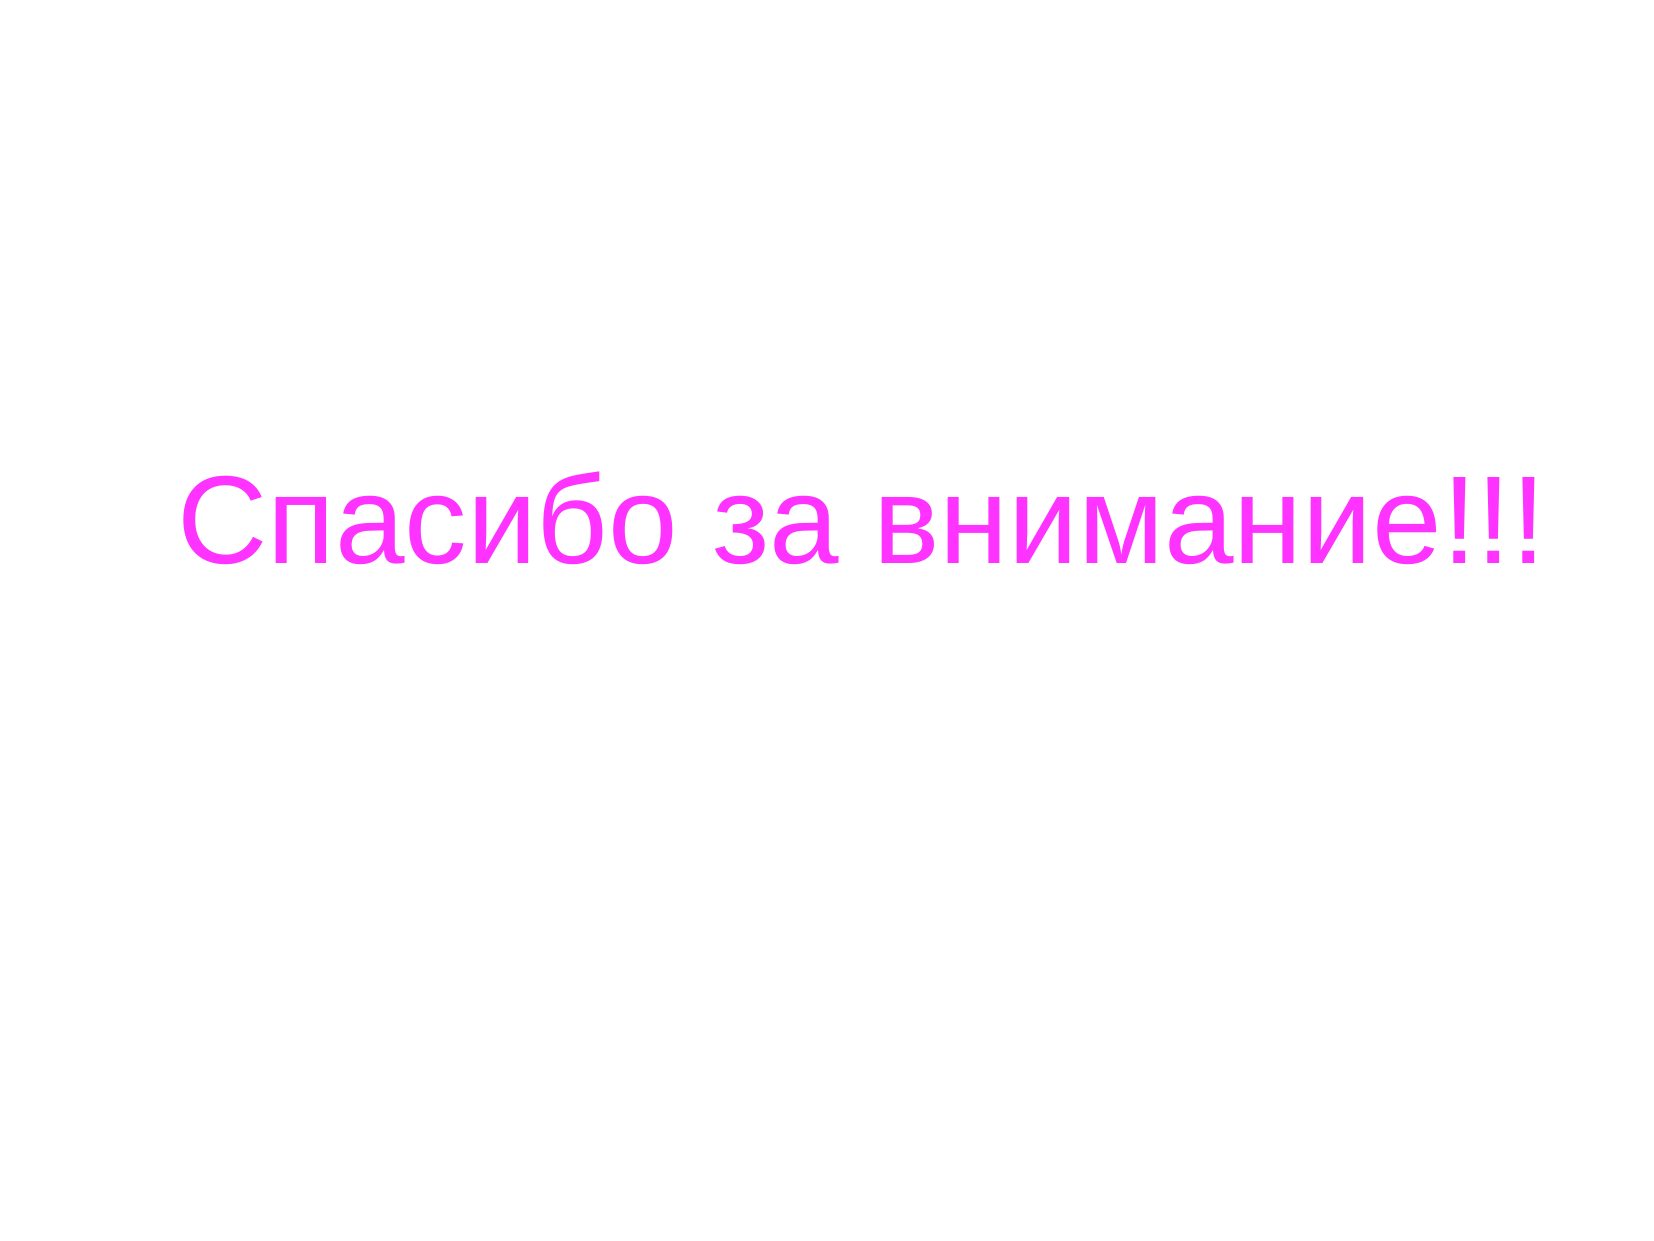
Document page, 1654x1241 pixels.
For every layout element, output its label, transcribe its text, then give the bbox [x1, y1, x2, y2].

list Спасибо за внимание!!! [82, 160, 1571, 880]
